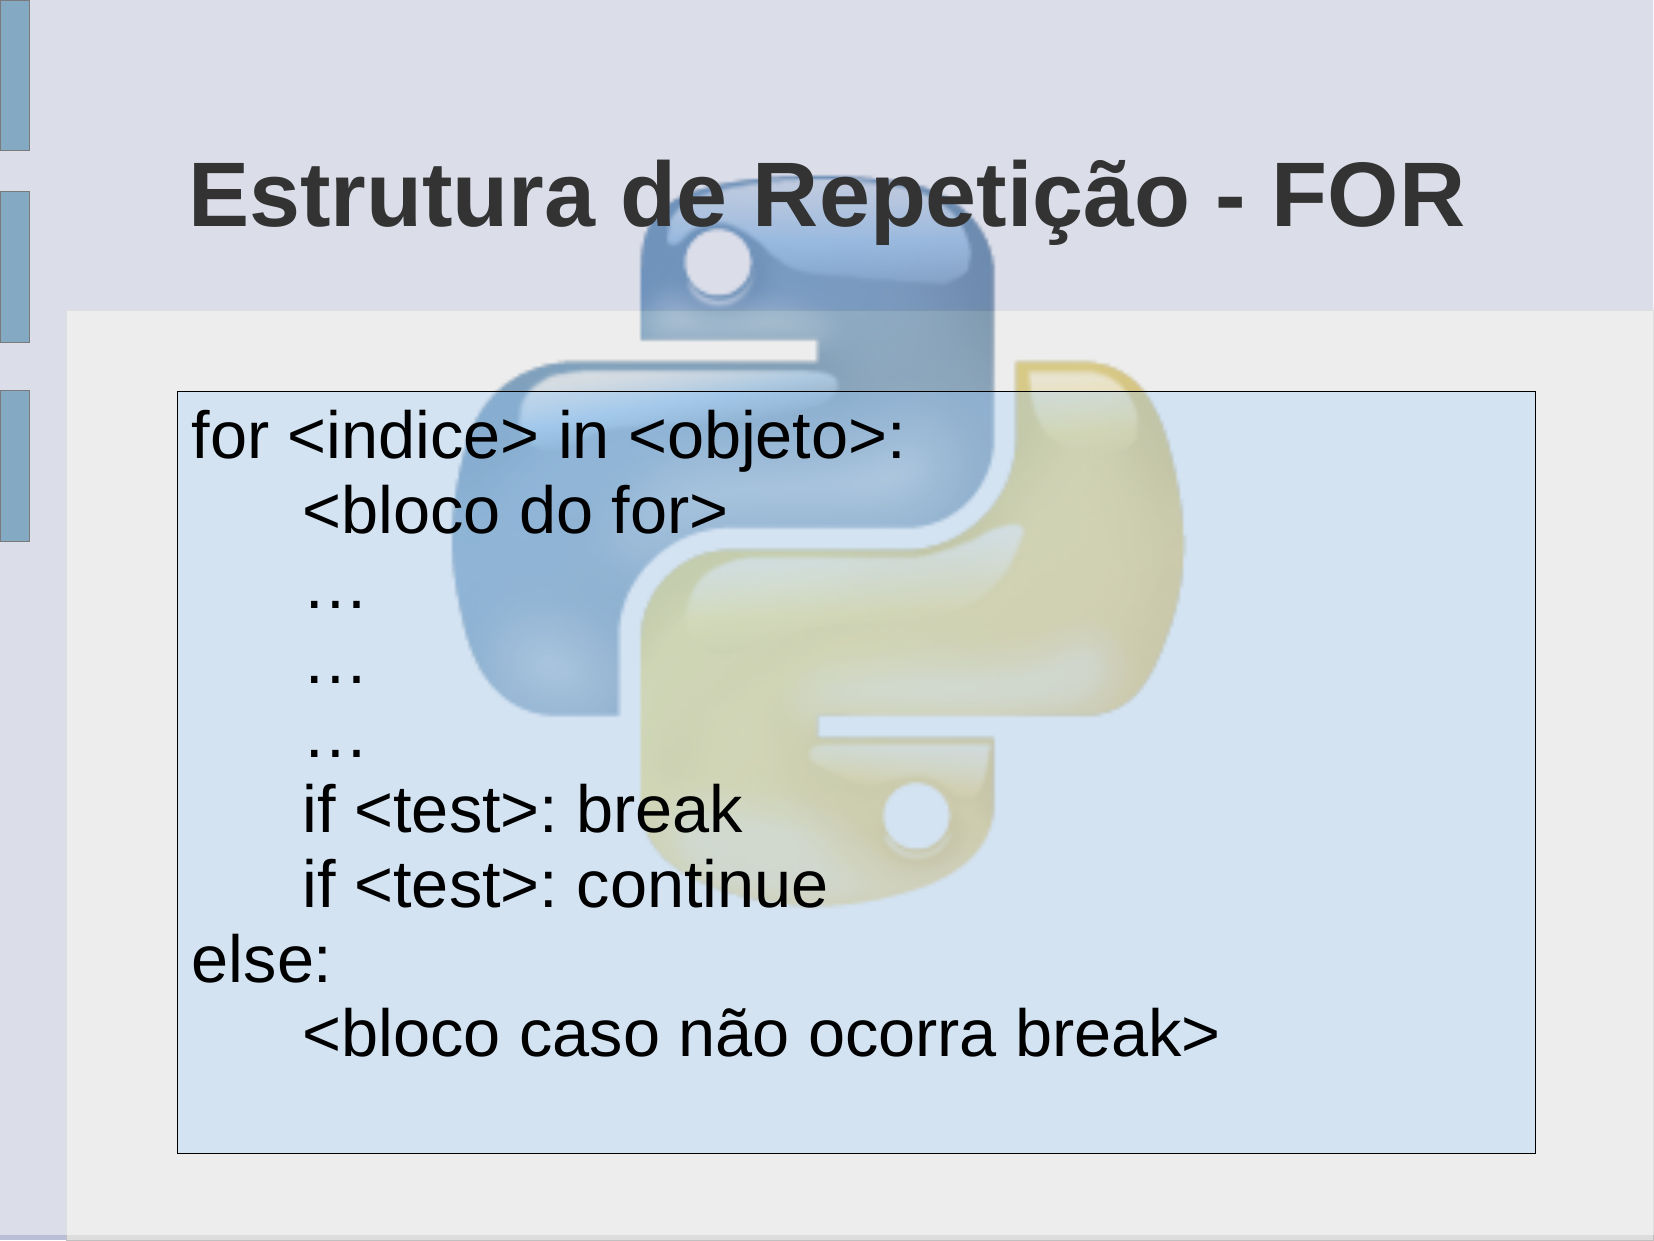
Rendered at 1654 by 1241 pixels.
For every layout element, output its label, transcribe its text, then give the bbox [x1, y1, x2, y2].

picture [0, 0, 1654, 1235]
title Estrutura de Repetição - FOR [121, 91, 1534, 299]
text_box for <indice> in <objeto>: <bloco do for> … … … if <test>: break if <test>: continue else: <bloco caso não ocorra break> [177, 391, 1536, 1154]
